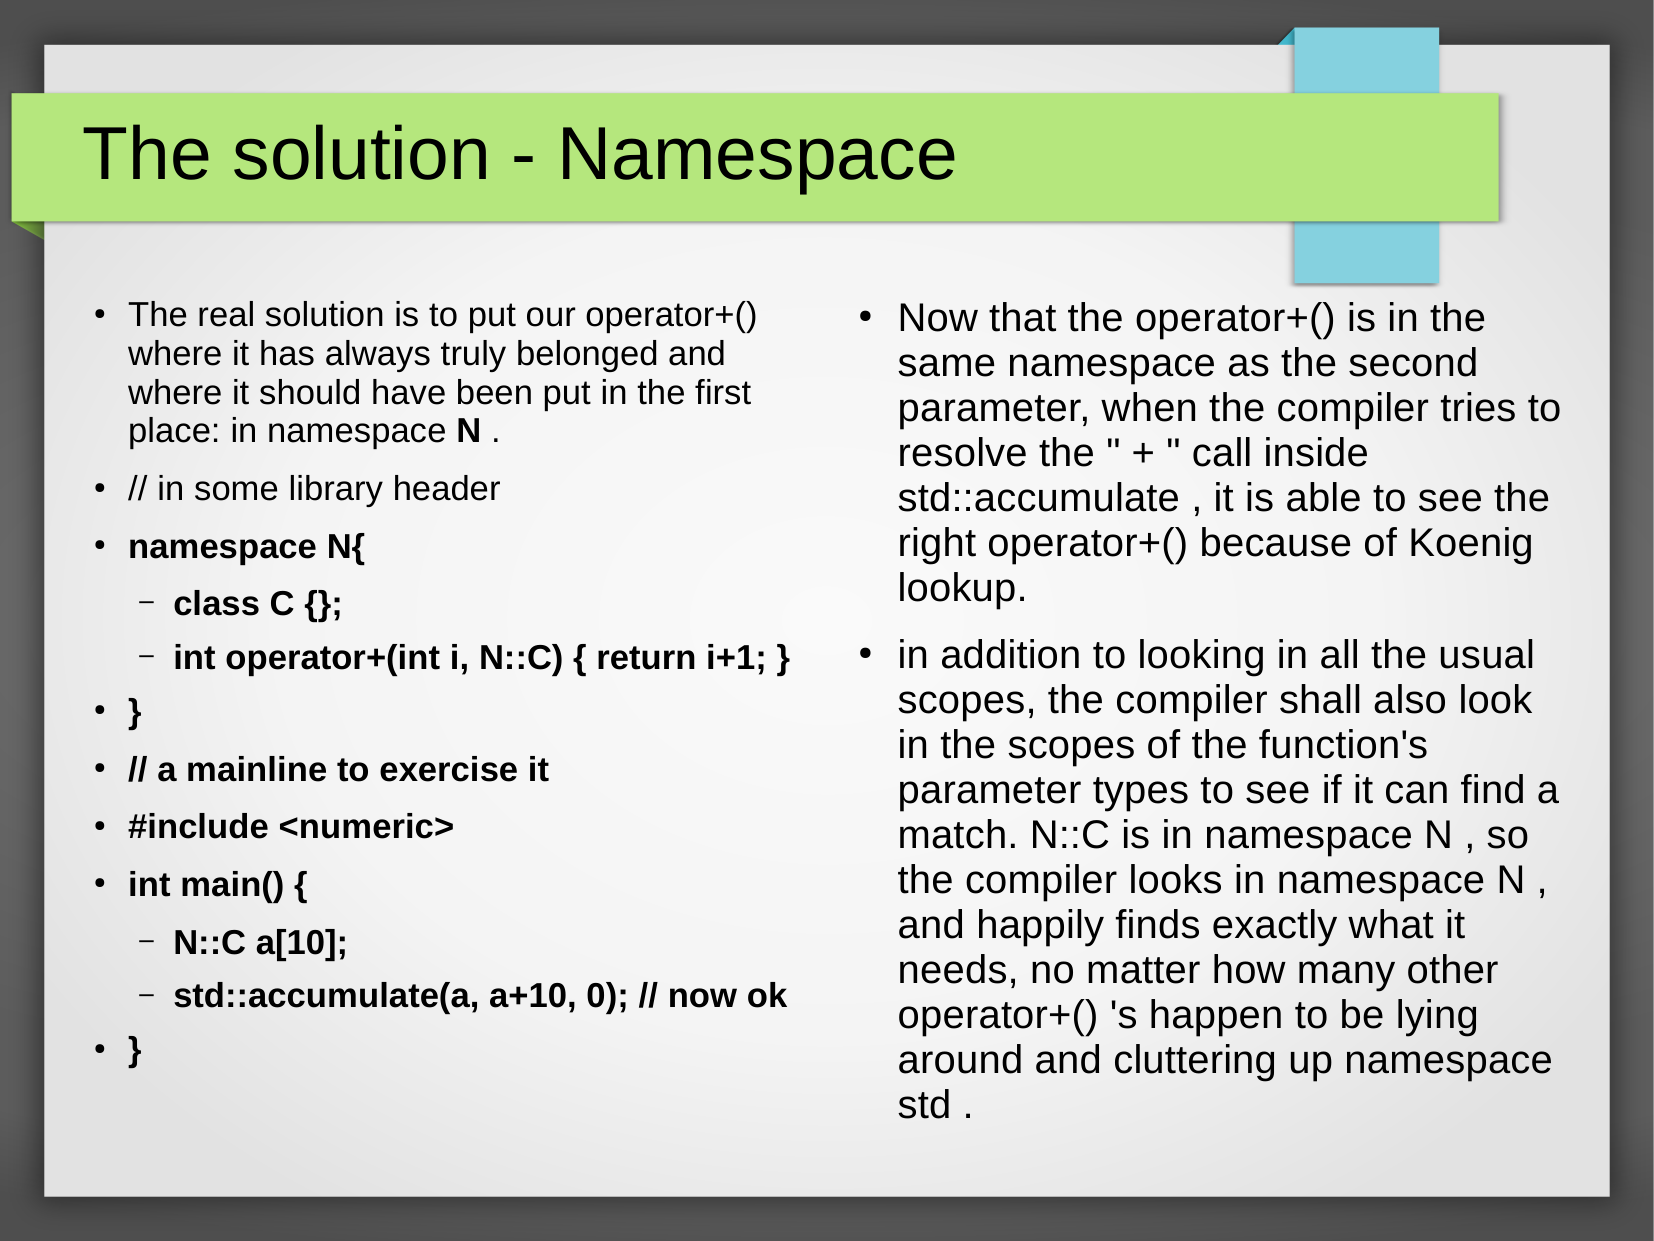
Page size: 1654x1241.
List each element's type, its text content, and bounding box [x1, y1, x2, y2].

list Now that the operator+() is in the same namespace as the second parameter, when the compiler tries to resolve the " + " call inside std::accumulate , it is able to see the right operator+() because of Koenig lookup. in addition to looking in all the usual scopes, the compiler shall also look in the scopes of the function's parameter types to see if it can find a match. N::C is in namespace N , so the compiler looks in namespace N , and happily finds exactly what it needs, no matter how many other operator+() 's happen to be lying around and cluttering up namespace std . [845, 295, 1572, 1130]
list The real solution is to put our operator+() where it has always truly belonged and where it should have been put in the first place: in namespace N . // in some library header namespace N{ class C {}; int operator+(int i, N::C) { return i+1; } } // a mainline to exercise it #include <numeric> int main() { N::C a[10]; std::accumulate(a, a+10, 0); // now ok } [82, 295, 809, 1130]
picture [0, 0, 1654, 1241]
title The solution - Namespace [82, 94, 1264, 213]
